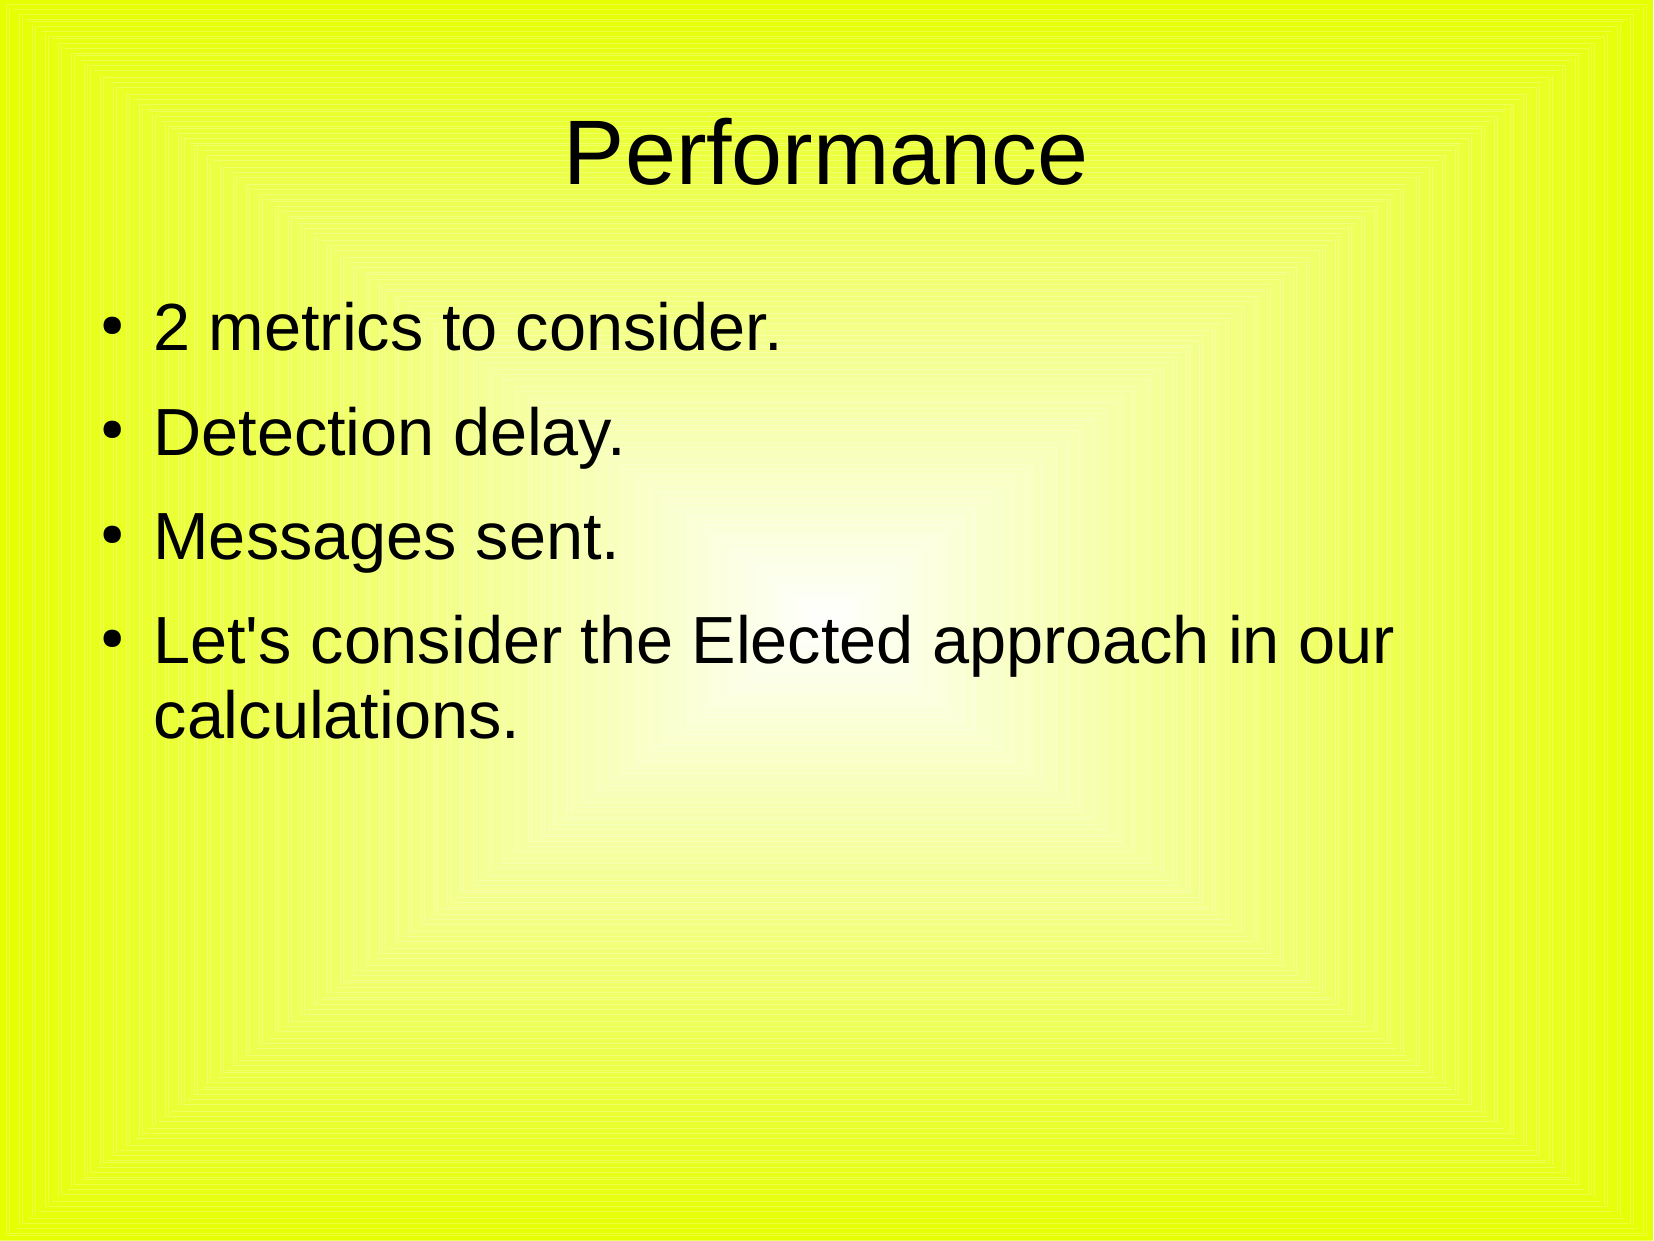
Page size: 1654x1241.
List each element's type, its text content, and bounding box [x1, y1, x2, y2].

list 2 metrics to consider. Detection delay. Messages sent. Let's consider the Elected approach in our calculations. [82, 290, 1571, 1109]
title Performance [82, 49, 1571, 257]
